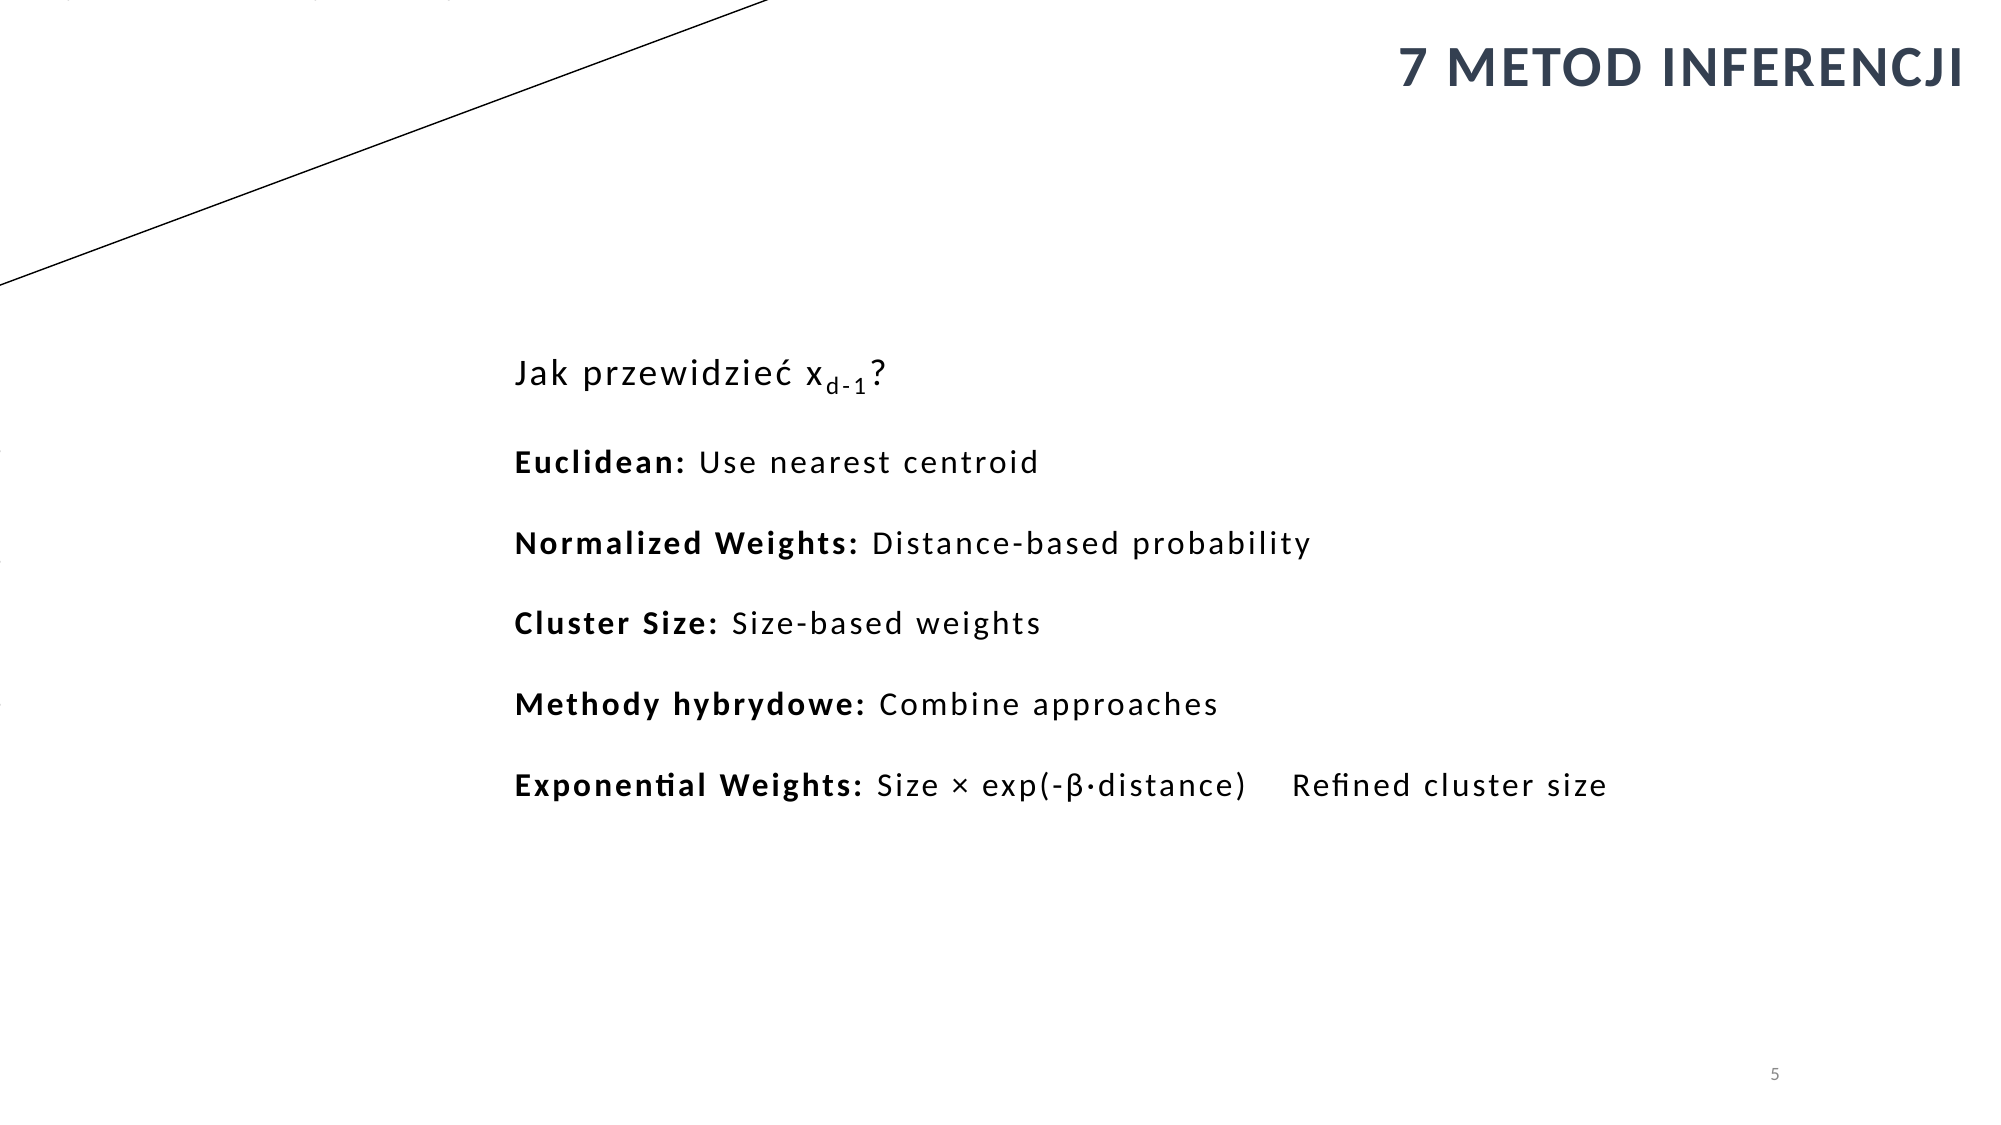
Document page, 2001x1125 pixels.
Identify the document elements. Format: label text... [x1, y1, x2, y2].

title 7 metod inferencji [1383, 22, 1986, 107]
slide_number 5 [1755, 1042, 1863, 1103]
list Jak przewidzieć xd-1? Euclidean: Use nearest centroid Normalized Weights: Distance-based probability Cluster Size: Size-based weights Methody hybrydowe: Combine approaches Exponential Weights: Size × exp(-β·distance) Refined cluster size [499, 144, 1847, 981]
